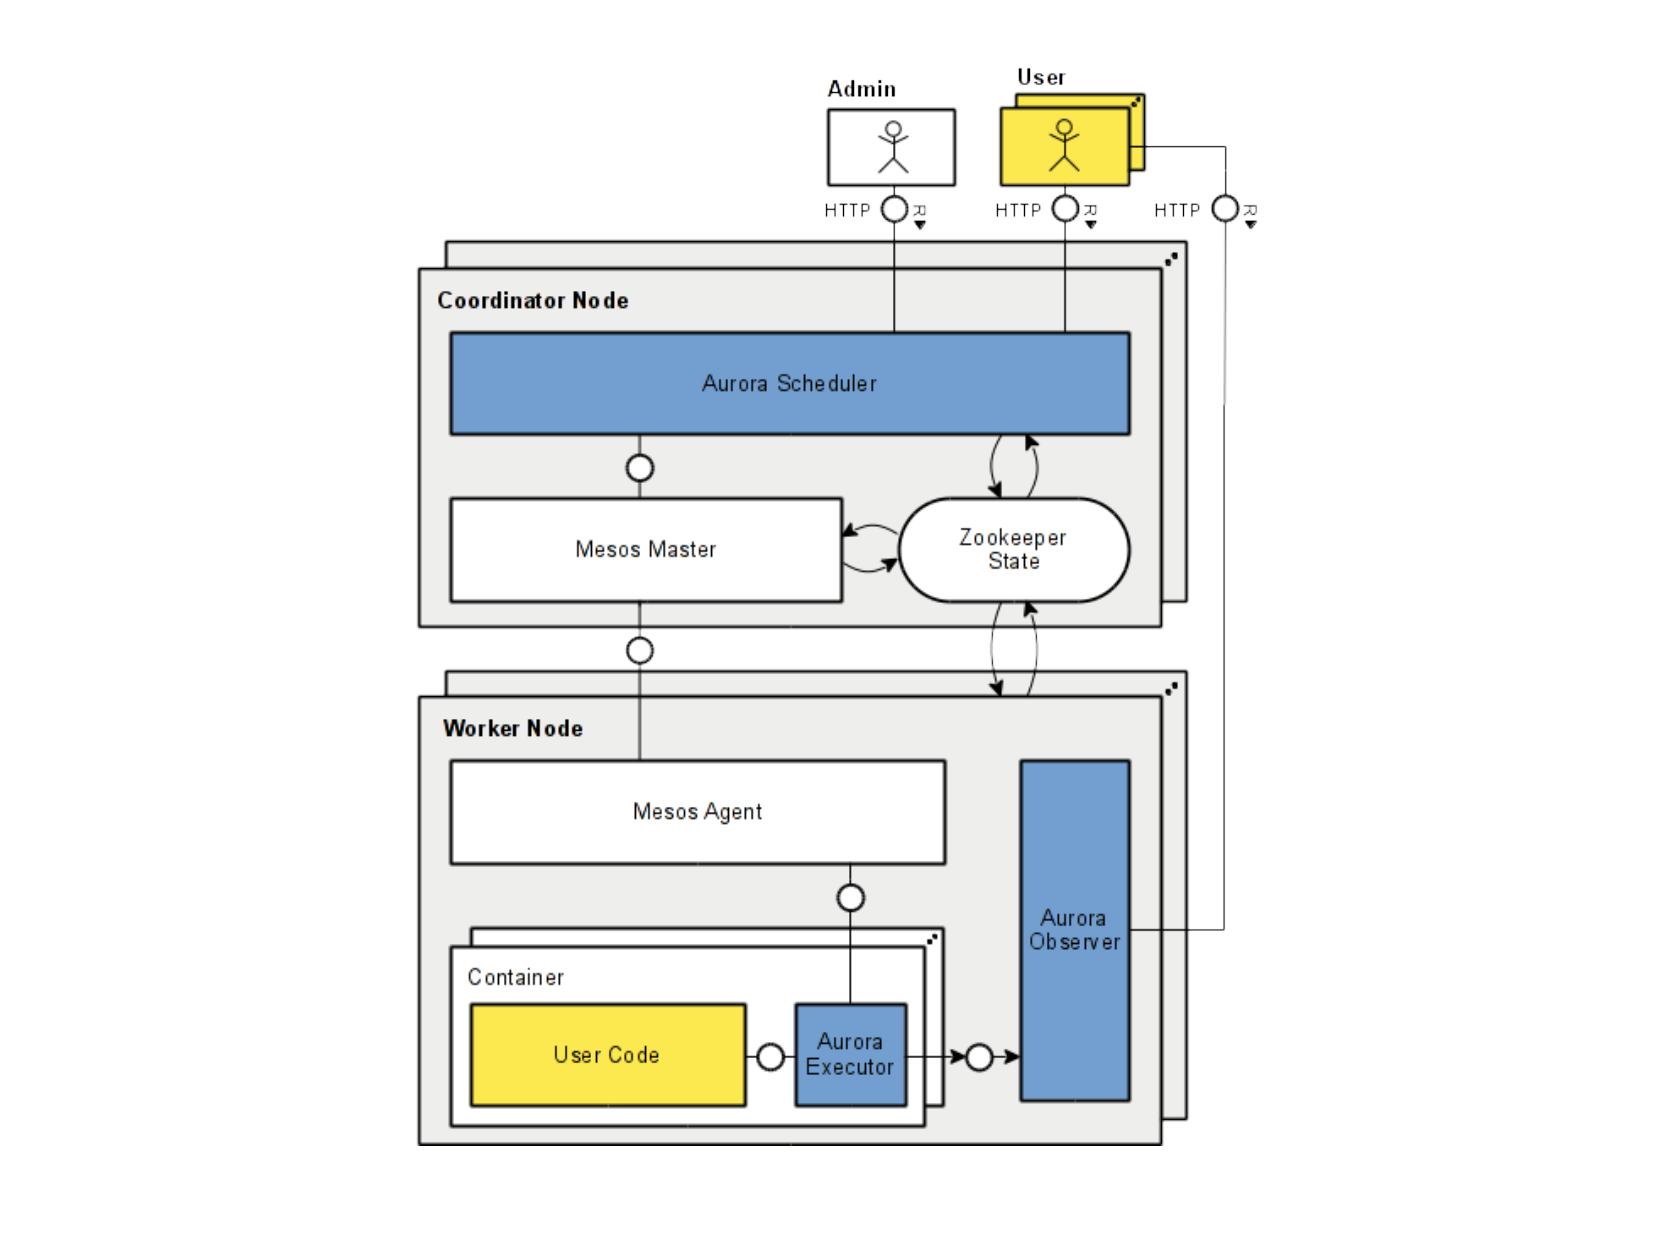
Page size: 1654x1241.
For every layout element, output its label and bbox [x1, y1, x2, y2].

picture [366, 65, 1276, 1146]
